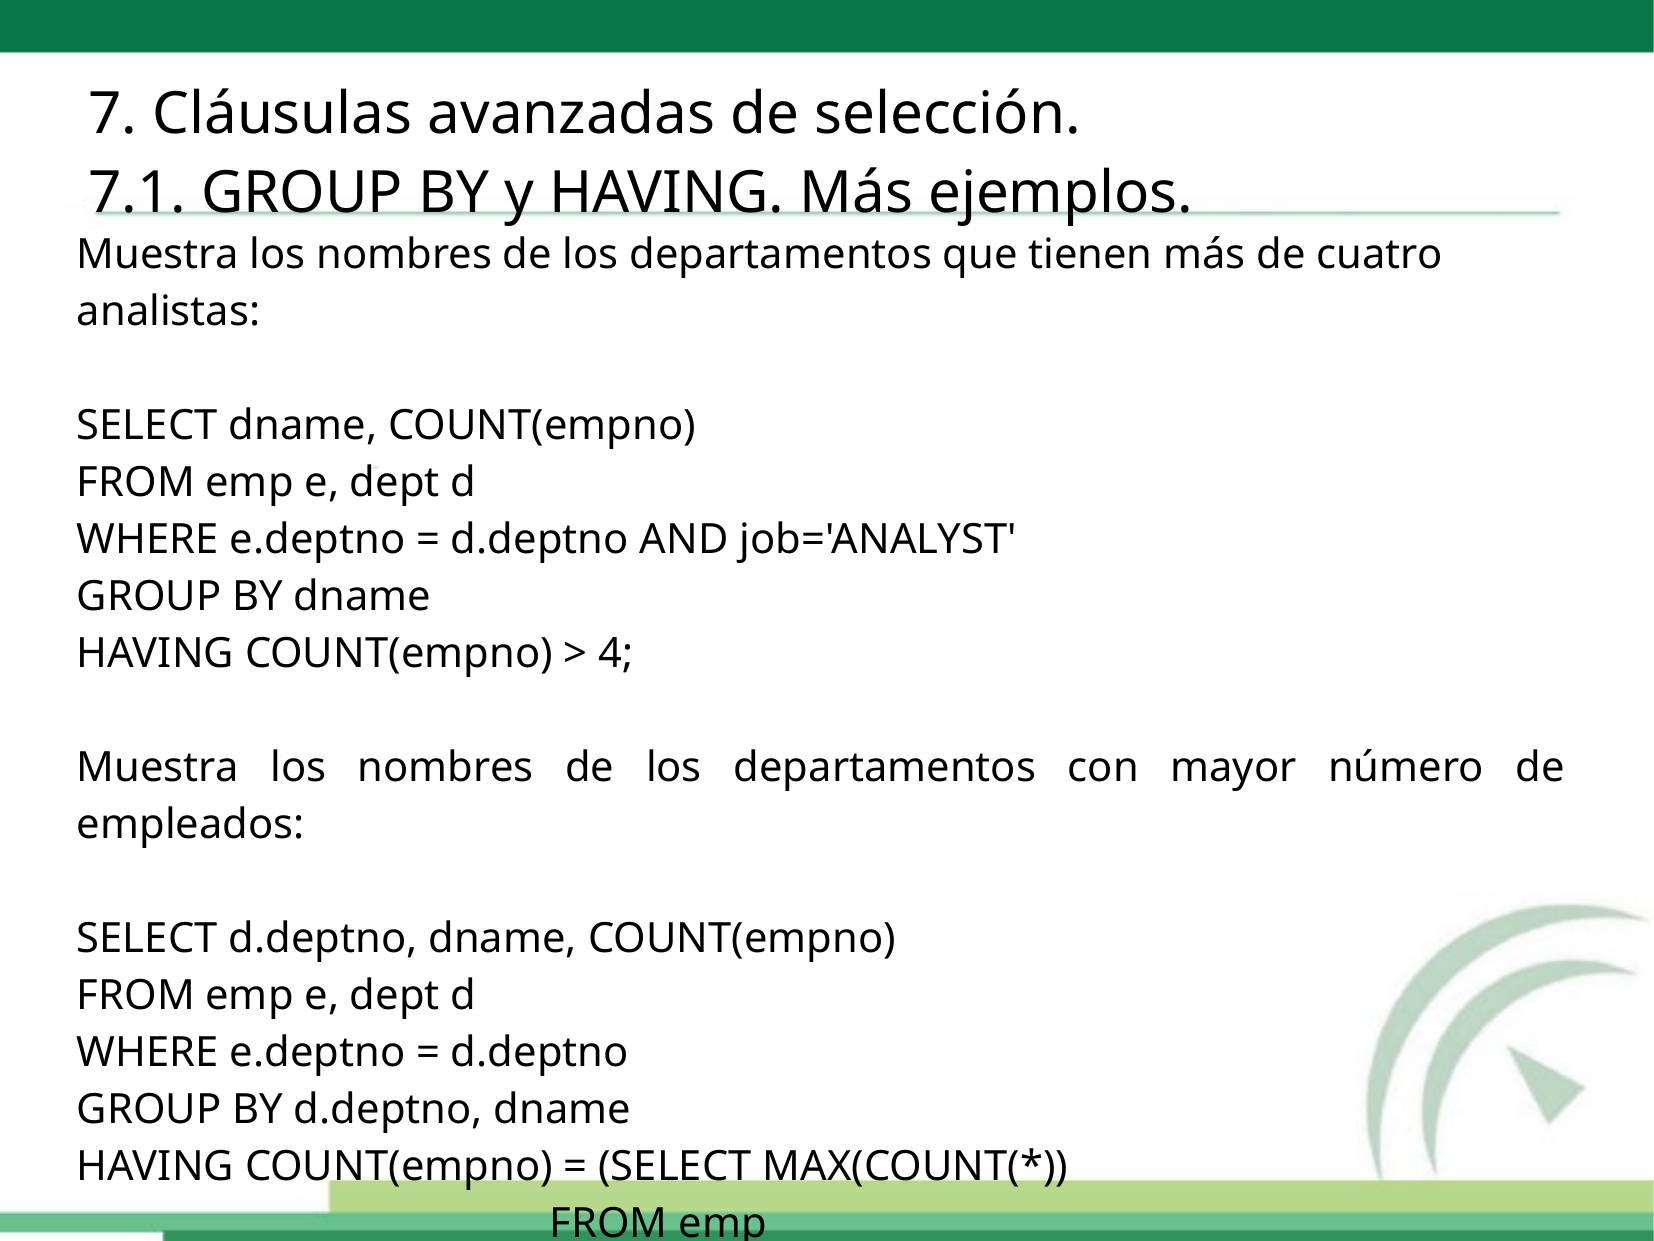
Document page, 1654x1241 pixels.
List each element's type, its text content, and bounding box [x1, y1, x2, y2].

title 7. Cláusulas avanzadas de selección. 7.1. GROUP BY y HAVING. Más ejemplos. [88, 46, 1577, 254]
picture [0, 0, 1654, 1241]
list Muestra los nombres de los departamentos que tienen más de cuatro analistas: SELECT dname, COUNT(empno) FROM emp e, dept d WHERE e.deptno = d.deptno AND job='ANALYST' GROUP BY dname HAVING COUNT(empno) > 4; Muestra los nombres de los departamentos con mayor número de empleados: SELECT d.deptno, dname, COUNT(empno) FROM emp e, dept d WHERE e.deptno = d.deptno GROUP BY d.deptno, dname HAVING COUNT(empno) = (SELECT MAX(COUNT(*)) FROM emp GROUP BY deptno); [76, 223, 1565, 1241]
